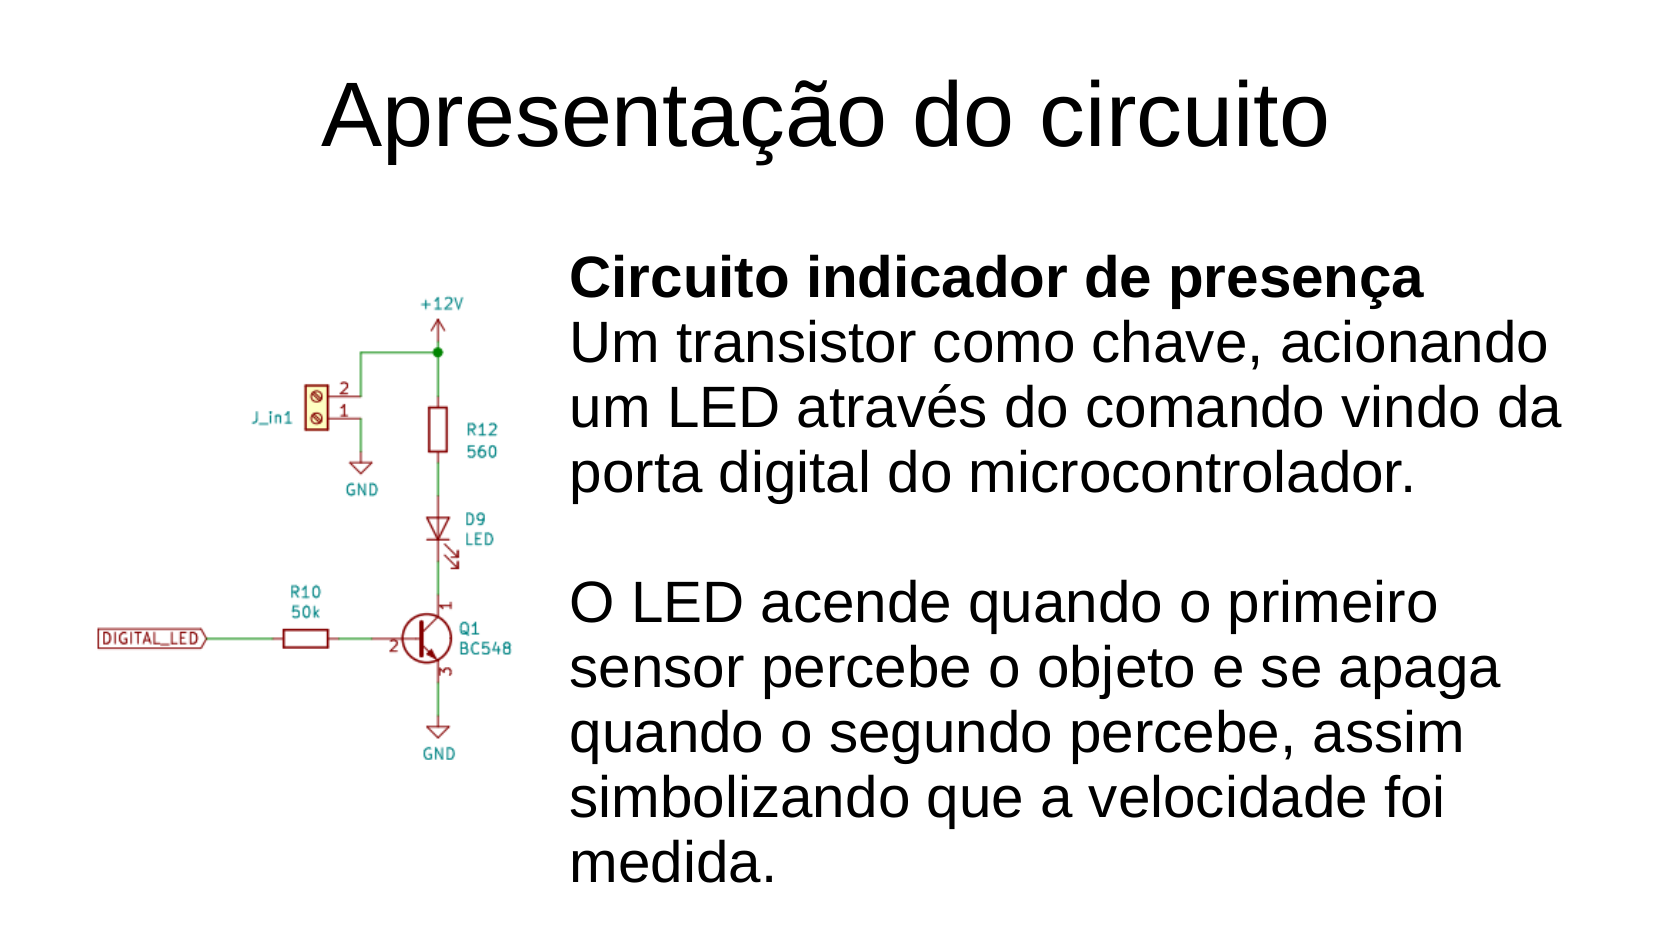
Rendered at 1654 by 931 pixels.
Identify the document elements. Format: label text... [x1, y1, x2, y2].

picture [65, 188, 532, 787]
text_box Circuito indicador de presença Um transistor como chave, acionando um LED através do comando vindo da porta digital do microcontrolador. O LED acende quando o primeiro sensor percebe o objeto e se apaga quando o segundo percebe, assim simbolizando que a velocidade foi medida. [555, 236, 1607, 903]
title Apresentação do circuito [82, 37, 1571, 193]
